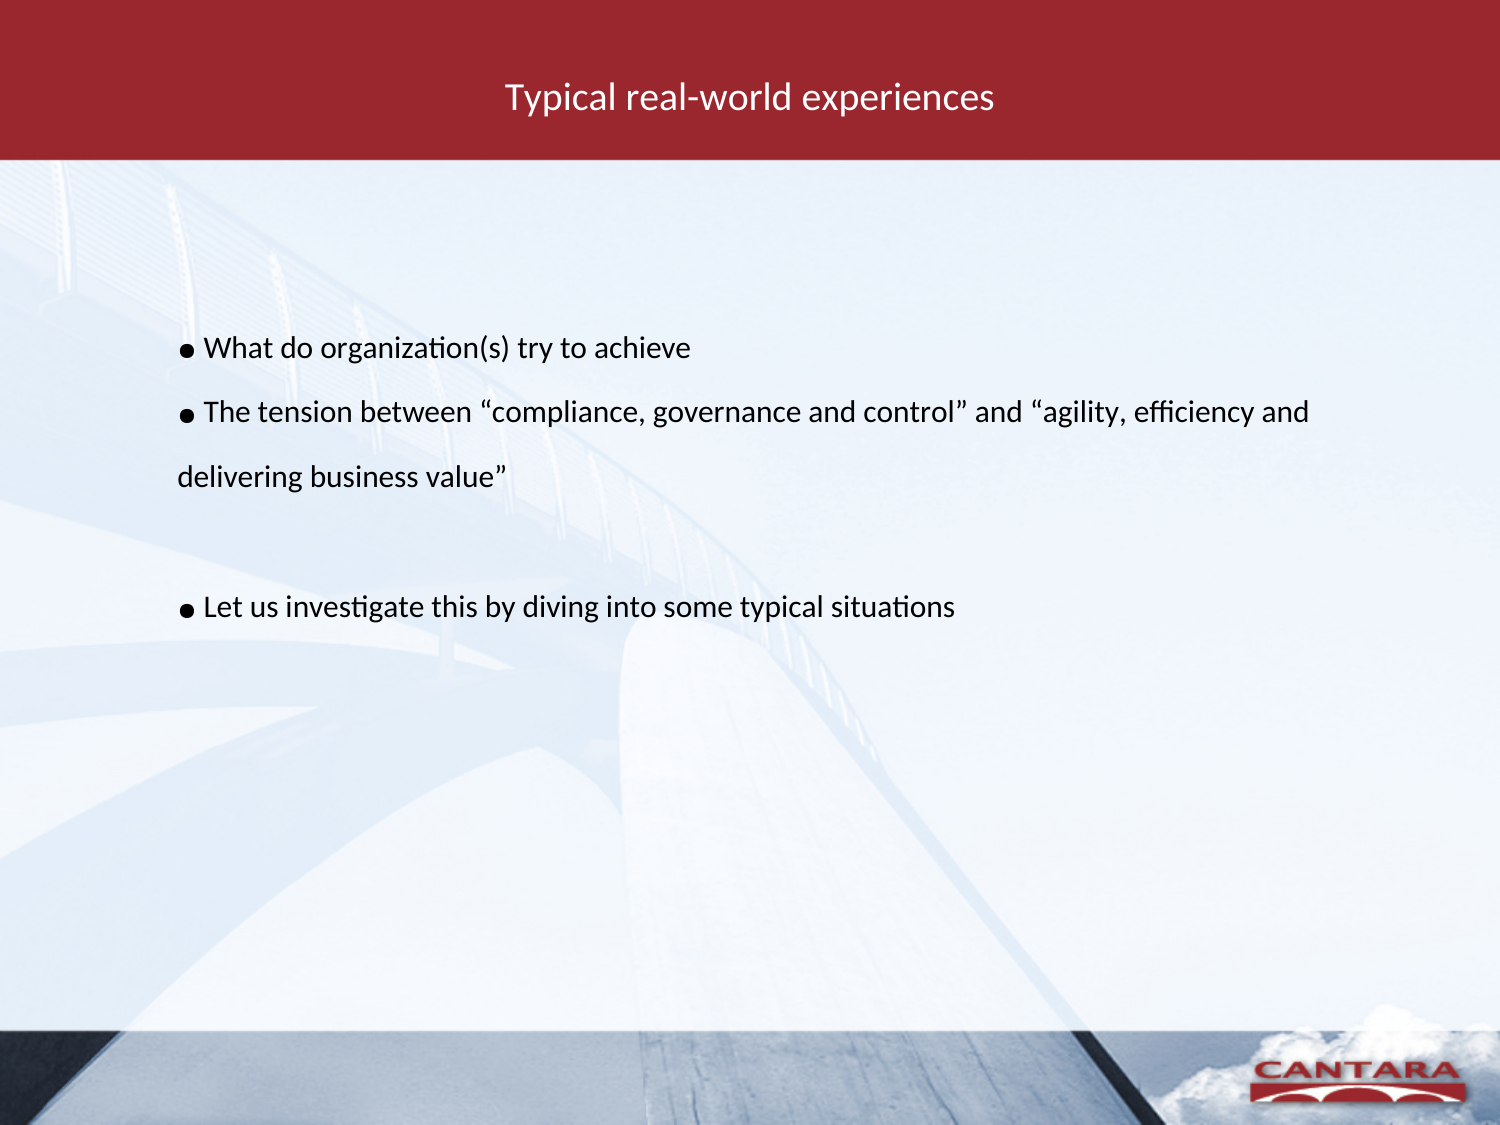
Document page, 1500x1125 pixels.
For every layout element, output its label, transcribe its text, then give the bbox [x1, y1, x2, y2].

text_box What do organization(s) try to achieve The tension between “compliance, governance and control” and “agility, efficiency and delivering business value” Let us investigate this by diving into some typical situations [162, 312, 1363, 718]
text_box Typical real-world experiences [75, 45, 1426, 163]
picture [0, 0, 1500, 1125]
